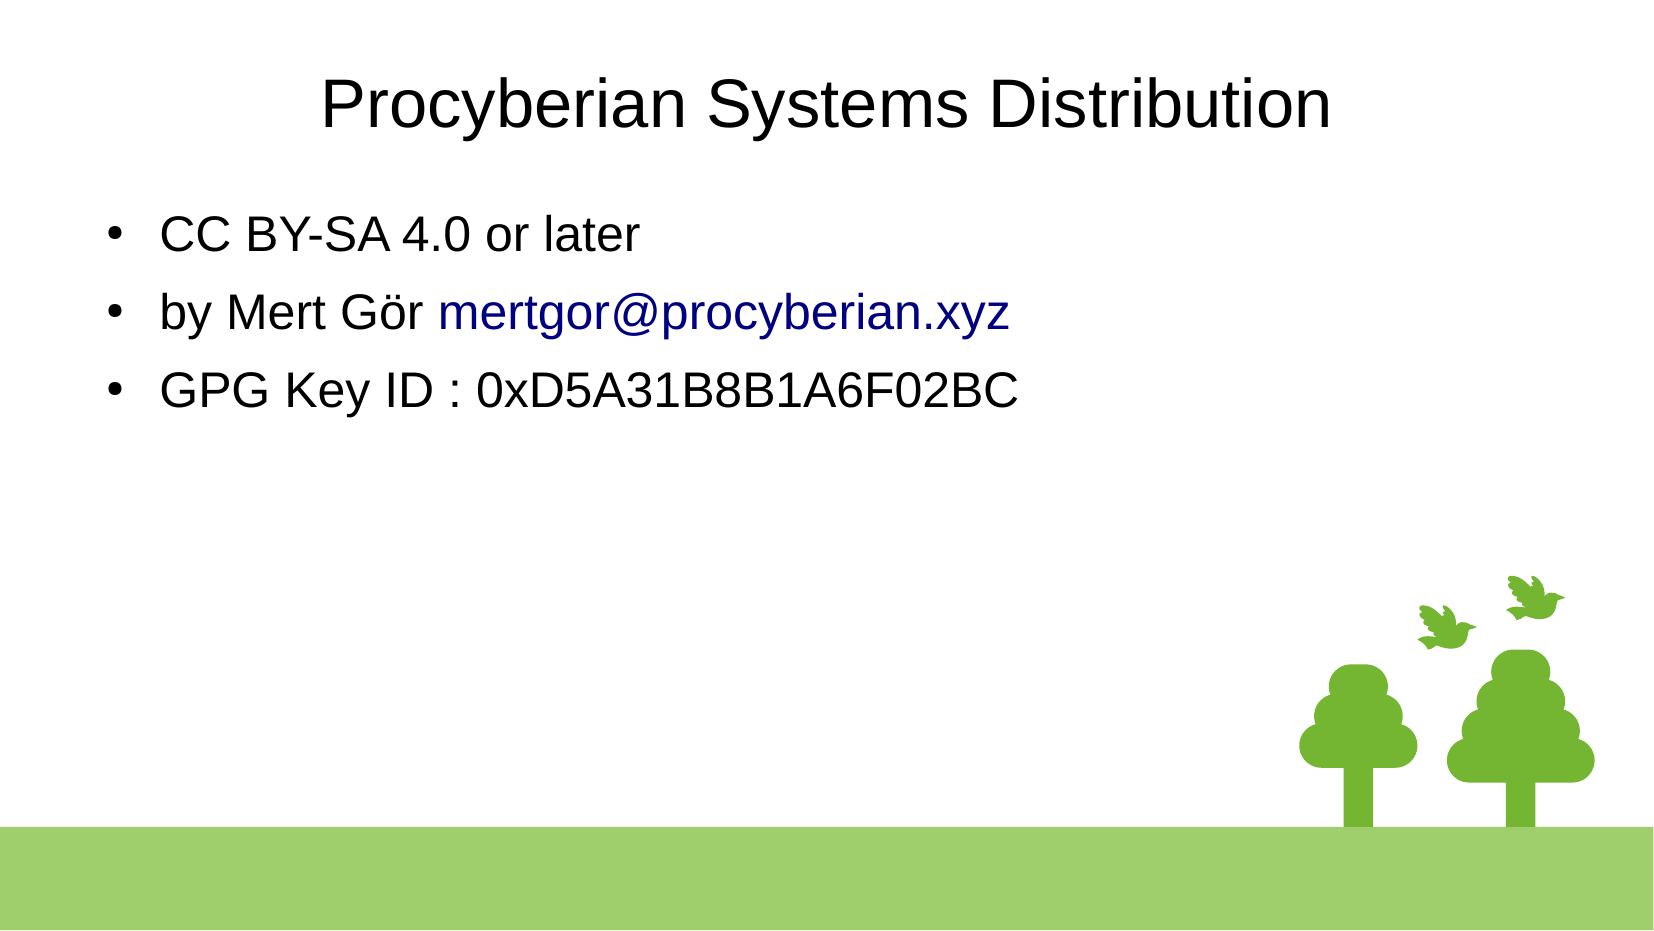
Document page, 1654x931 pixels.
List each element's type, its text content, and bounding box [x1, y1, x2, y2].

list CC BY-SA 4.0 or later by Mert Gör mertgor@procyberian.xyz GPG Key ID : 0xD5A31B8B1A6F02BC [88, 206, 1565, 739]
title Procyberian Systems Distribution [88, 29, 1565, 178]
